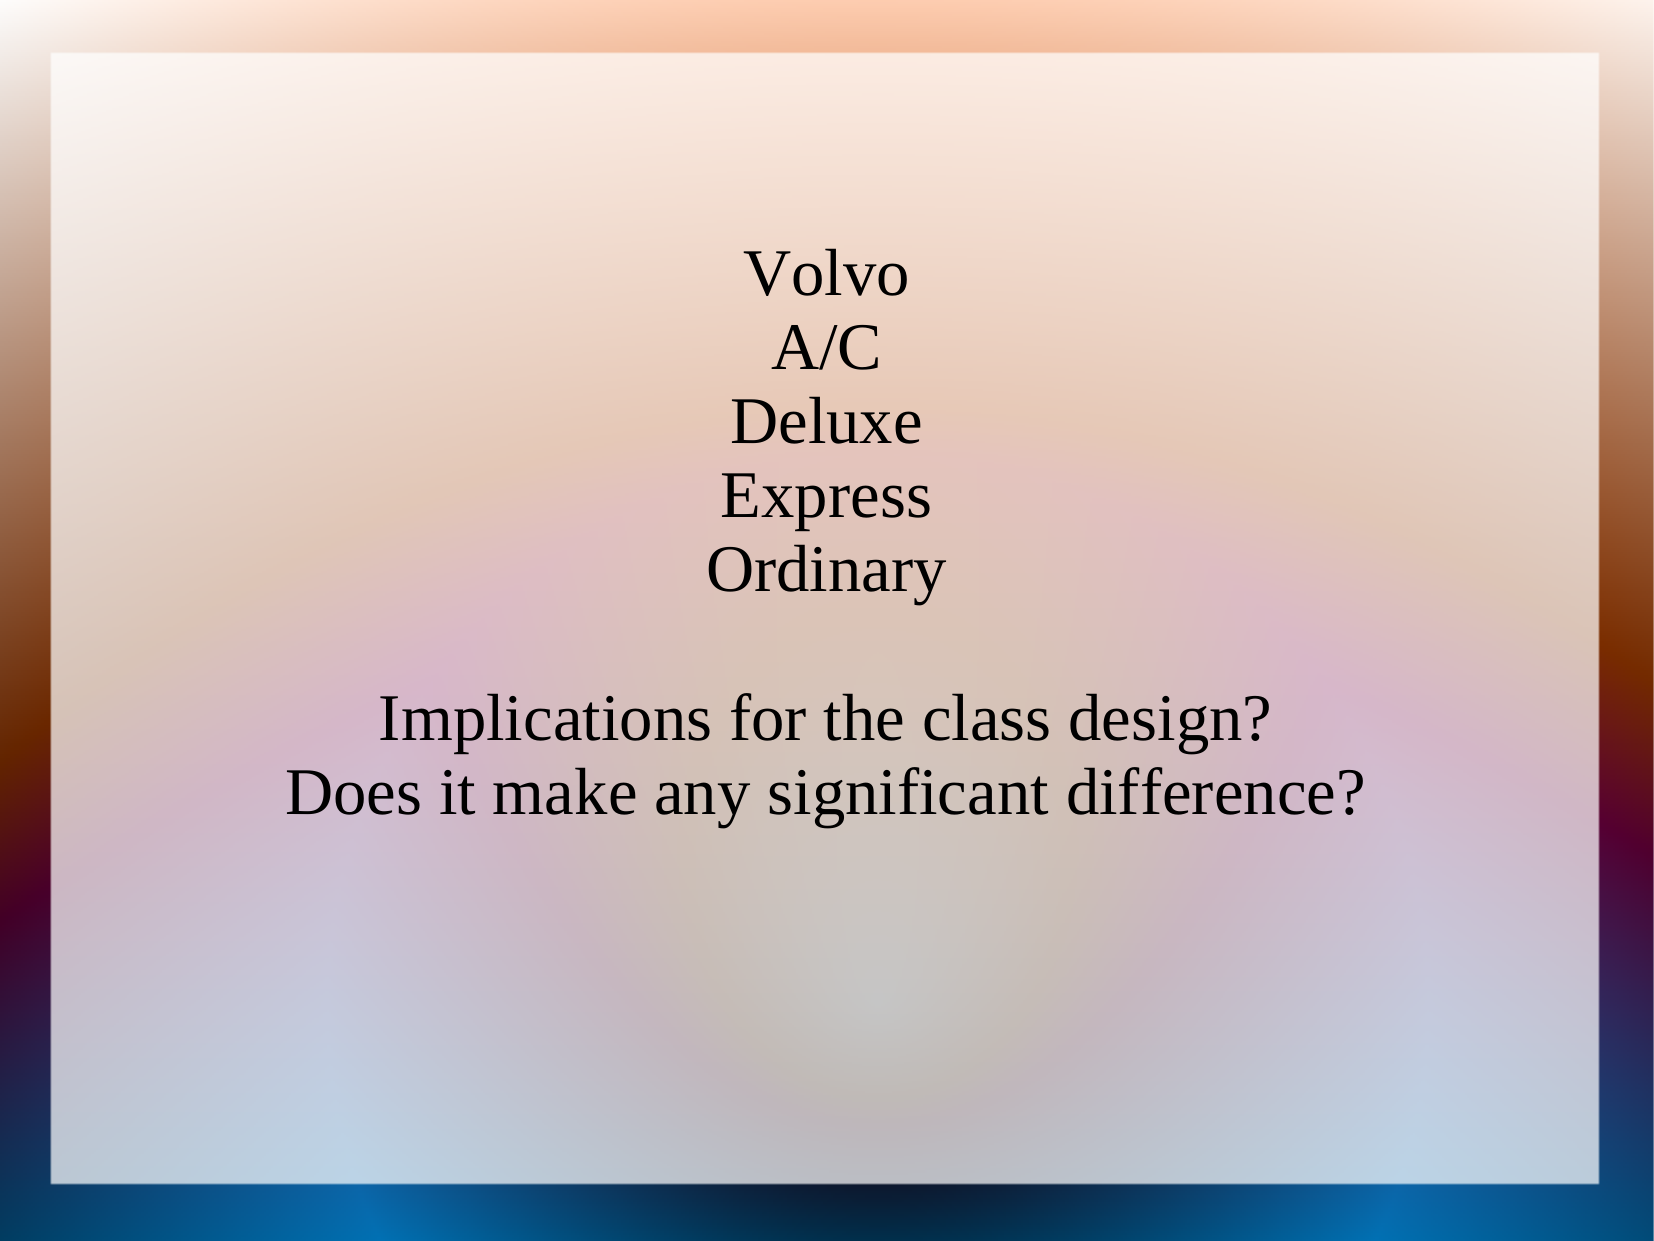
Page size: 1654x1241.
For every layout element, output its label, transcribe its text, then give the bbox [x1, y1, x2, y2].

subtitle Volvo A/C Deluxe Express Ordinary Implications for the class design? Does it make any significant difference? [82, 55, 1571, 1010]
picture [0, 0, 1654, 1241]
